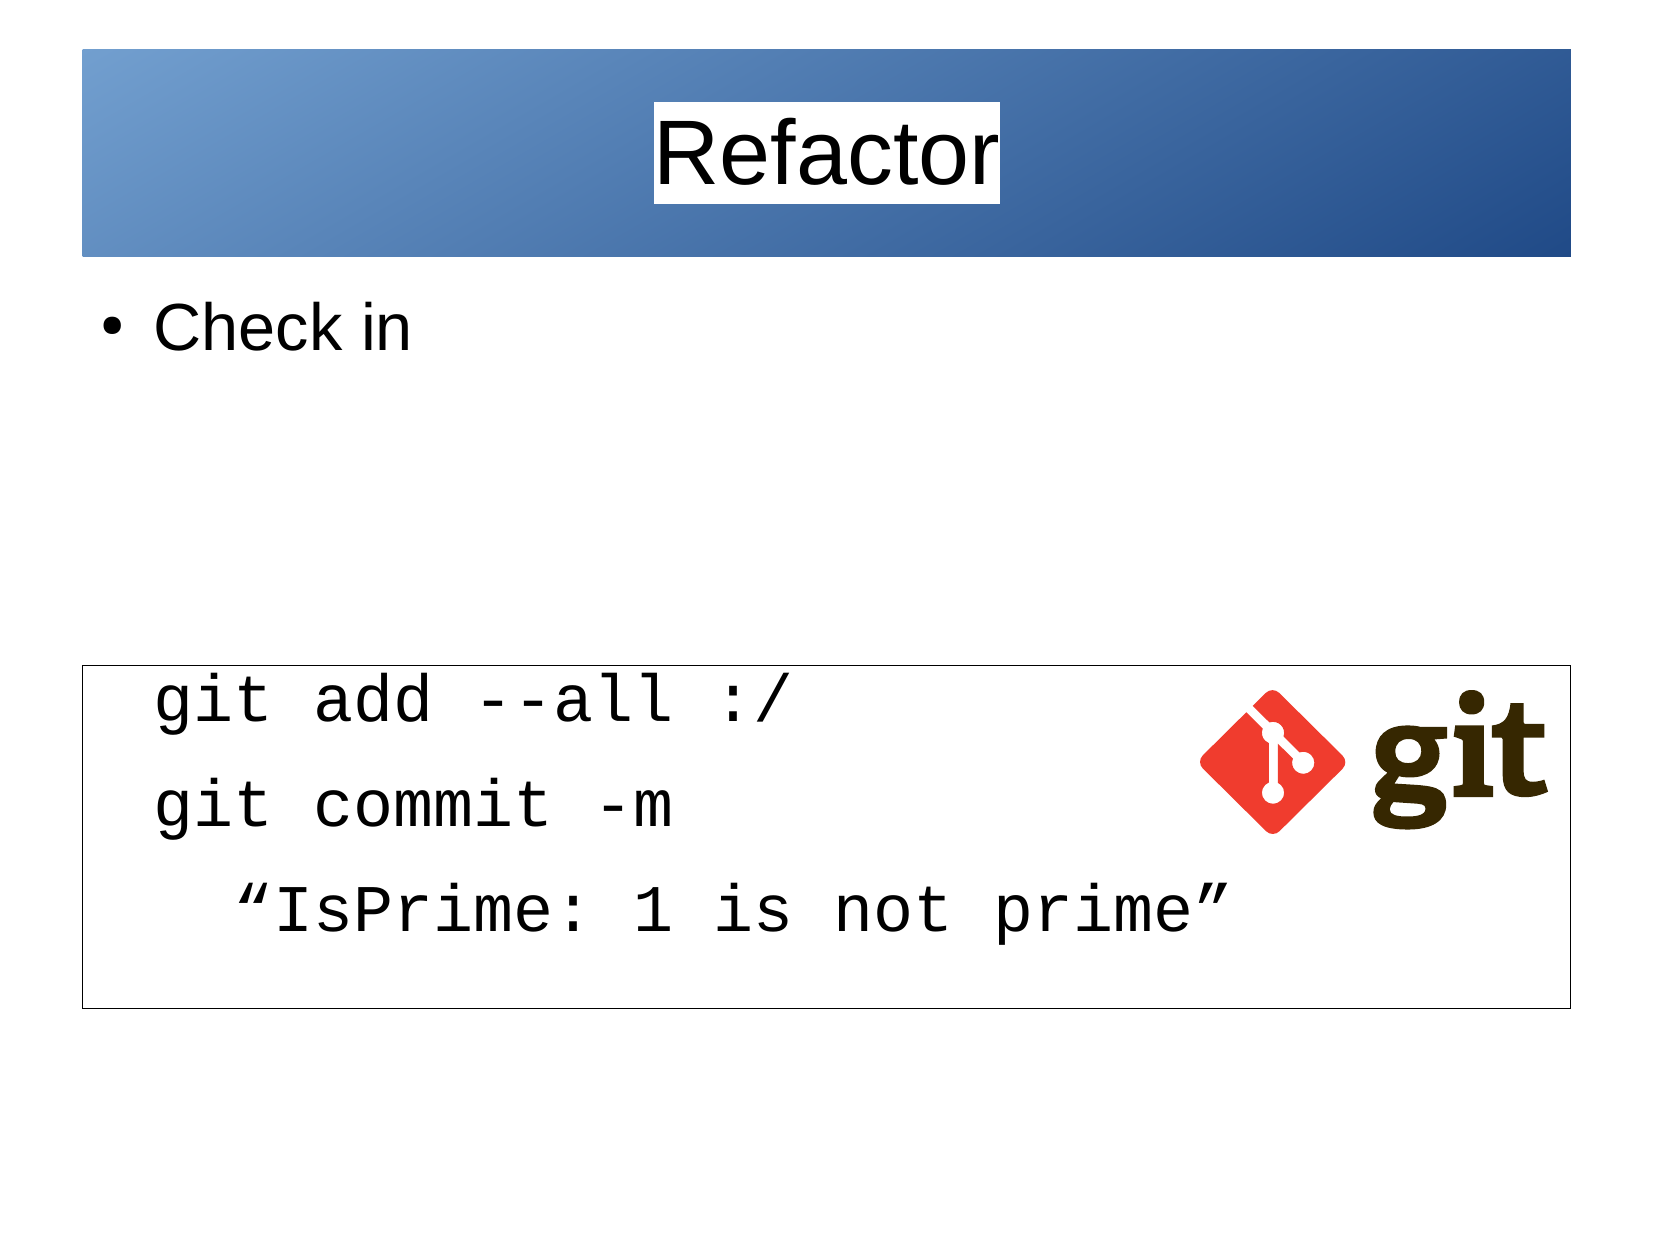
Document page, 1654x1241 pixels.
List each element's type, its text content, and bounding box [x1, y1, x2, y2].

list Check in [82, 290, 1571, 634]
title Refactor [82, 49, 1571, 257]
list git add --all :/ git commit -m “IsPrime: 1 is not prime” [82, 665, 1571, 1009]
picture [1200, 690, 1549, 834]
